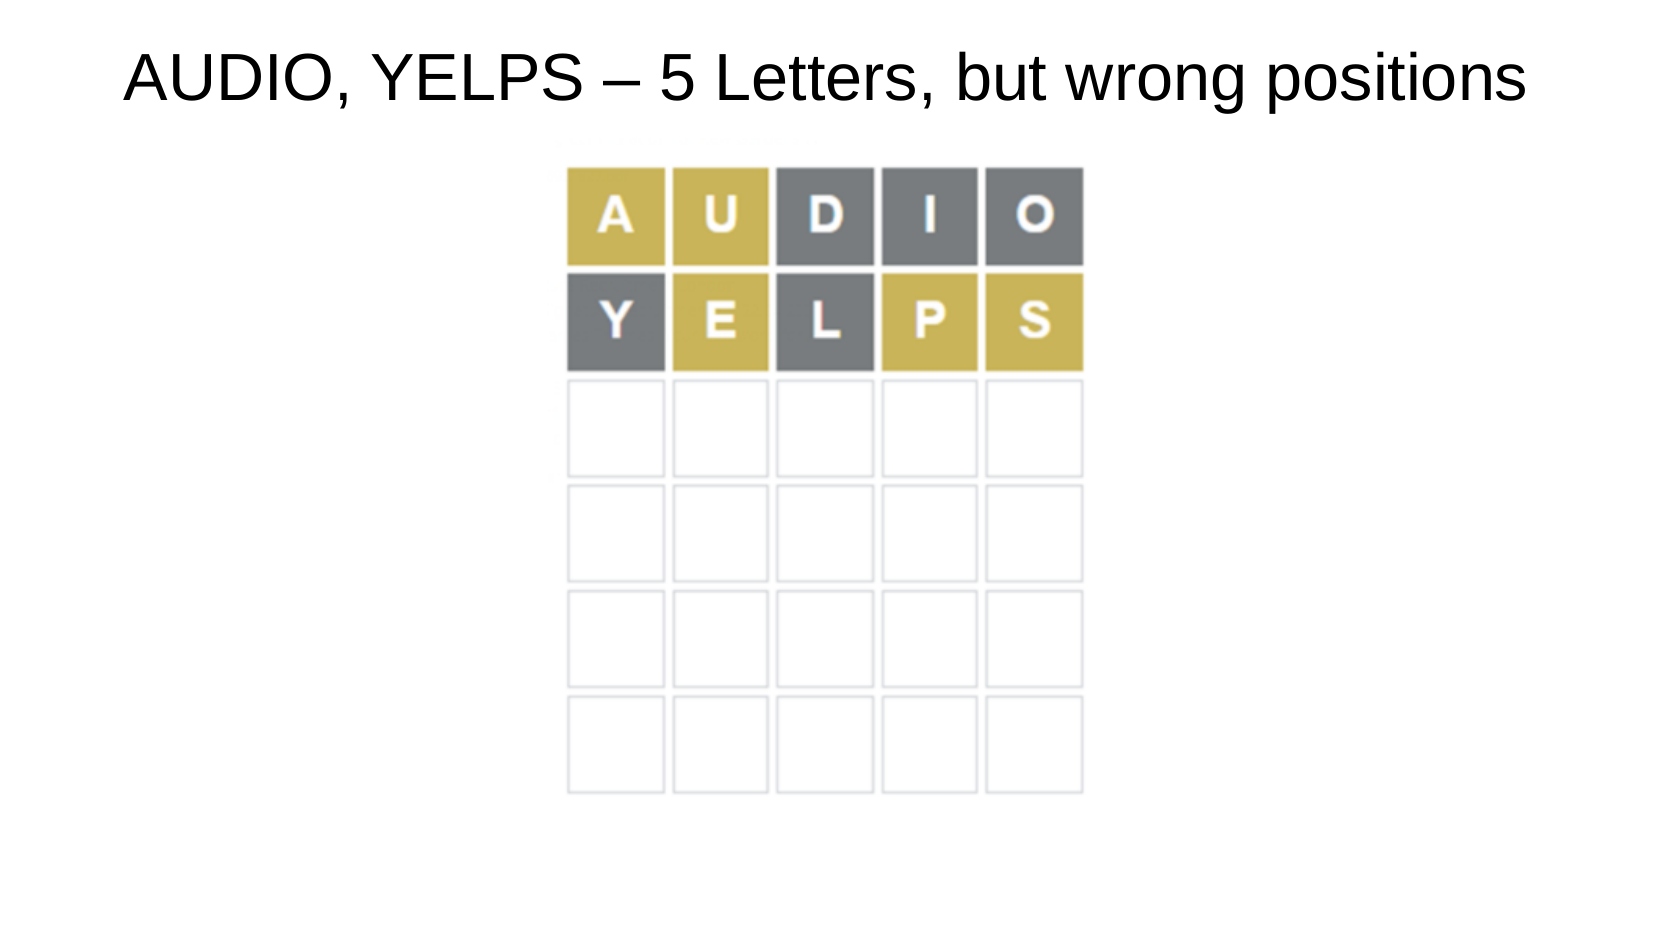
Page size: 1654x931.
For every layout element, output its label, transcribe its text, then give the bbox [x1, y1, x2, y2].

picture [547, 138, 1112, 820]
title AUDIO, YELPS – 5 Letters, but wrong positions [82, 37, 1571, 119]
